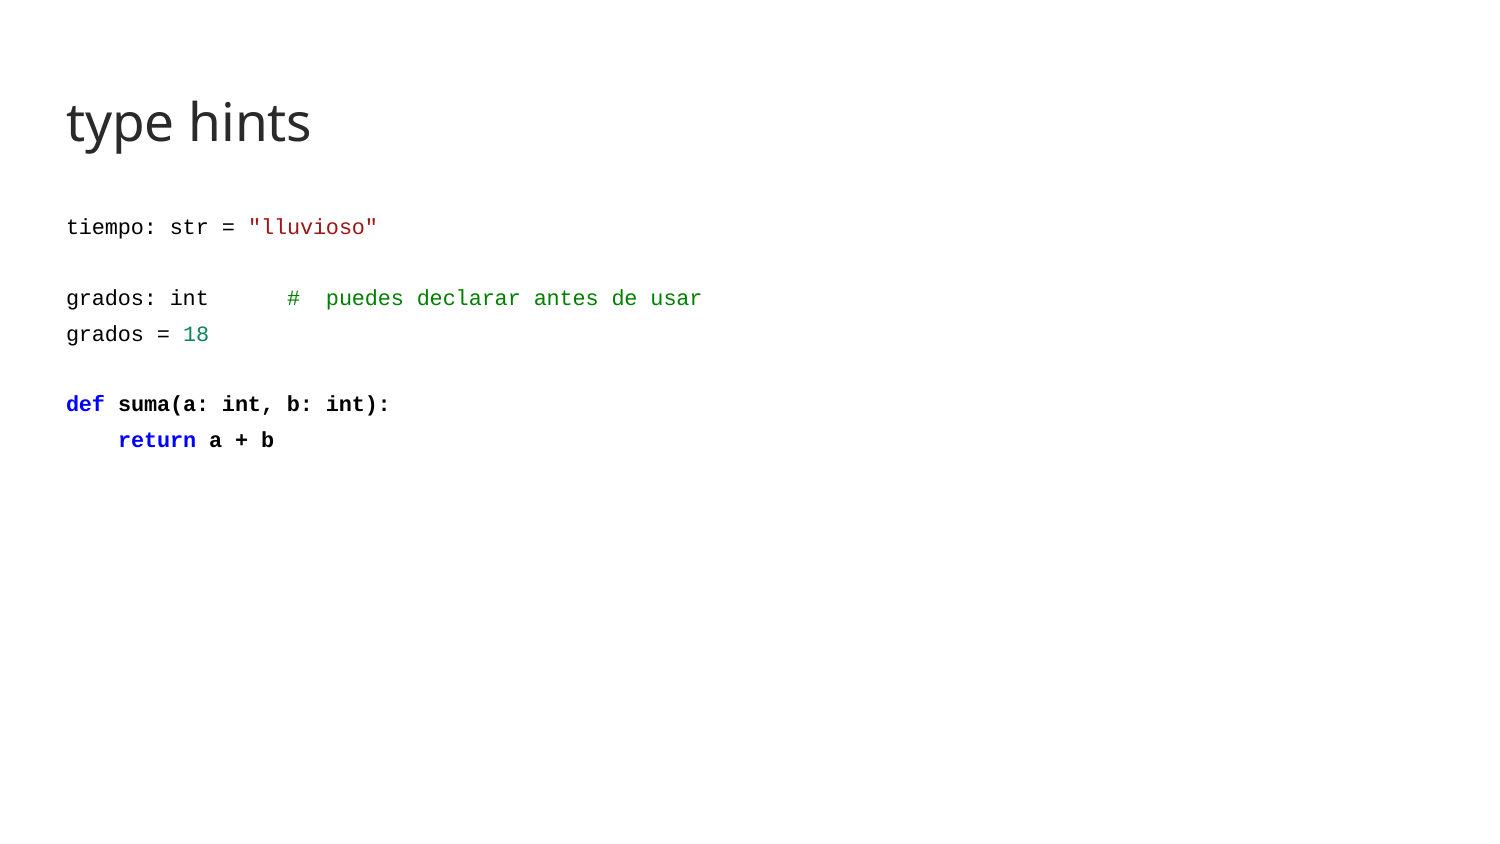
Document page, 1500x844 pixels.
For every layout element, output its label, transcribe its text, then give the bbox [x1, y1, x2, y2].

title type hints [51, 72, 1449, 167]
list tiempo: str = "lluvioso" grados: int # puedes declarar antes de usar grados = 18 def suma(a: int, b: int): return a + b [51, 189, 1449, 694]
